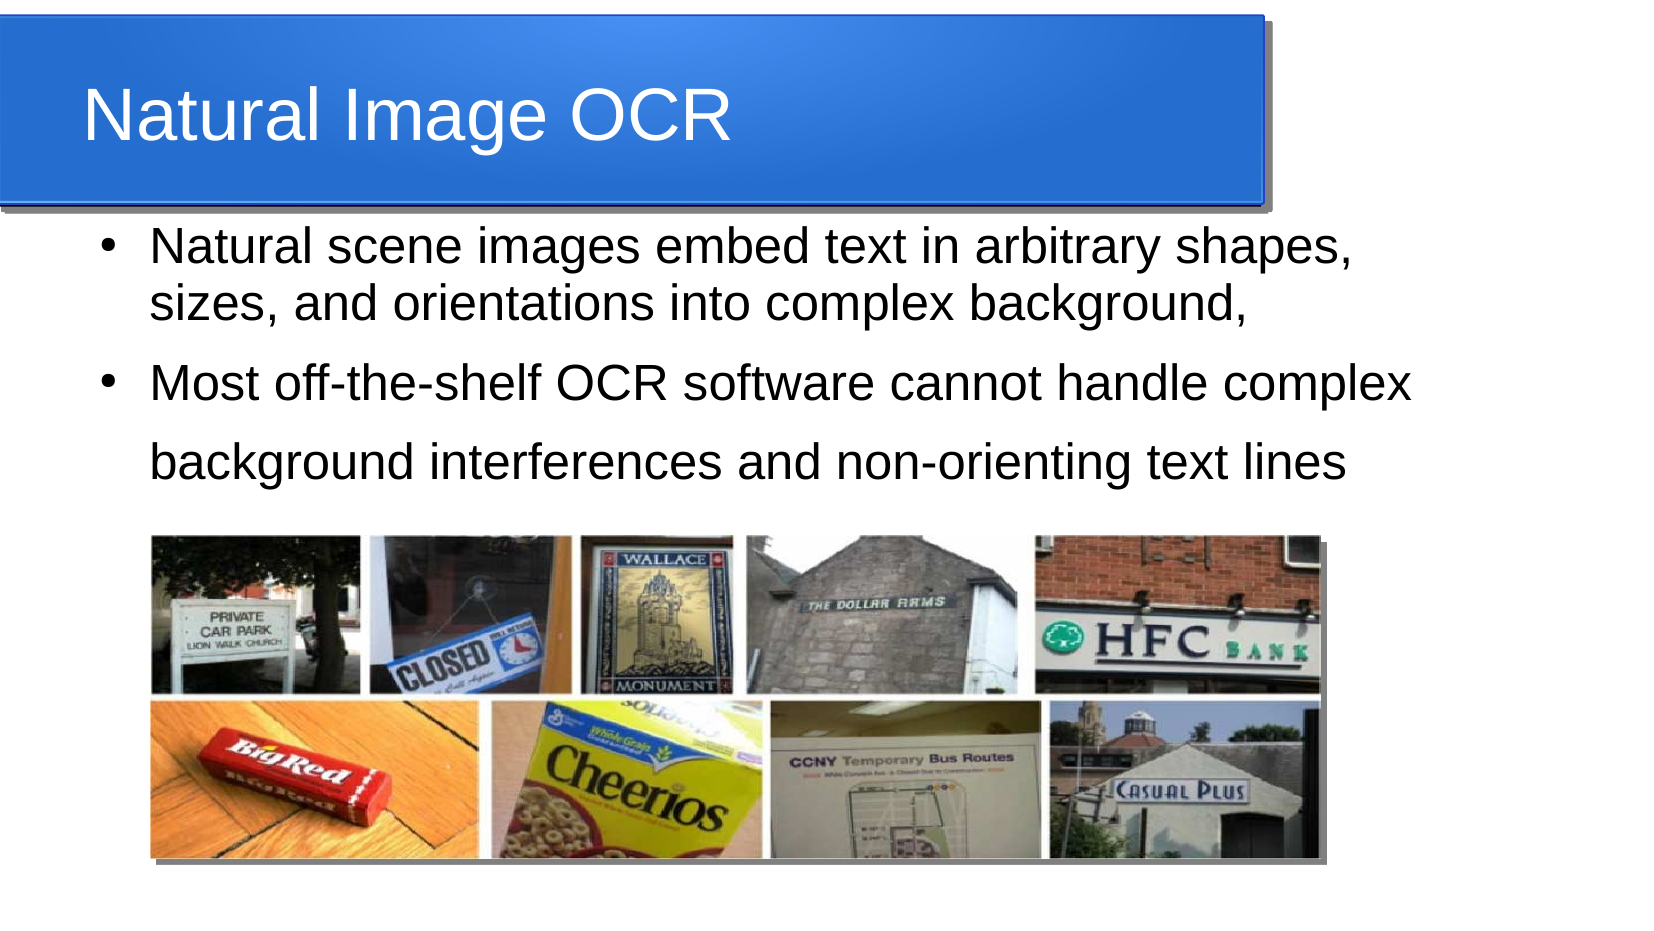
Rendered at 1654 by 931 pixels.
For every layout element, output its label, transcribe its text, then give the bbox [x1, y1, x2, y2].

picture [150, 535, 1321, 859]
title Natural Image OCR [82, 37, 1250, 193]
list Natural scene images embed text in arbitrary shapes, sizes, and orientations into complex background, Most off-the-shelf OCR software cannot handle complex background interferences and non-orienting text lines [82, 217, 1441, 496]
